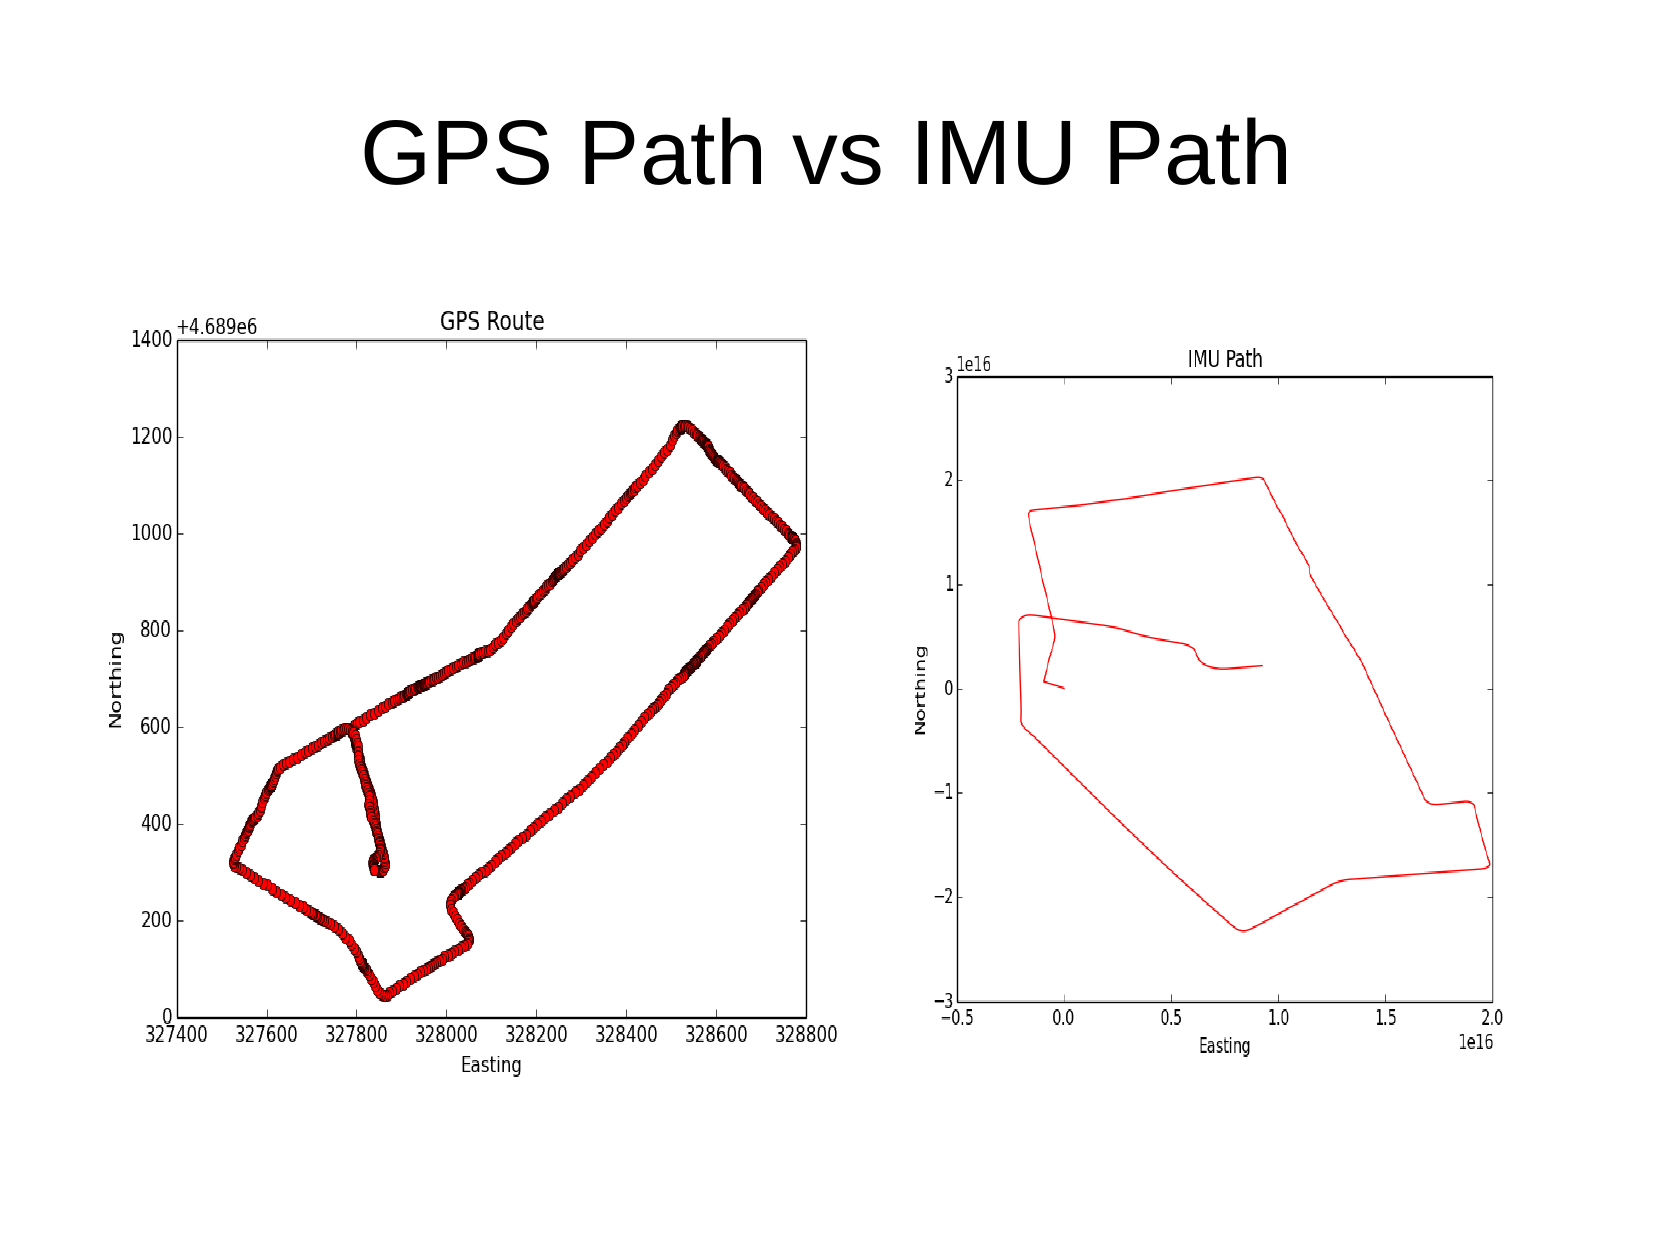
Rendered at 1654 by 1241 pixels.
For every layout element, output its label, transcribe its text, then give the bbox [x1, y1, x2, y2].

title GPS Path vs IMU Path [82, 49, 1571, 257]
picture [75, 256, 1561, 1102]
